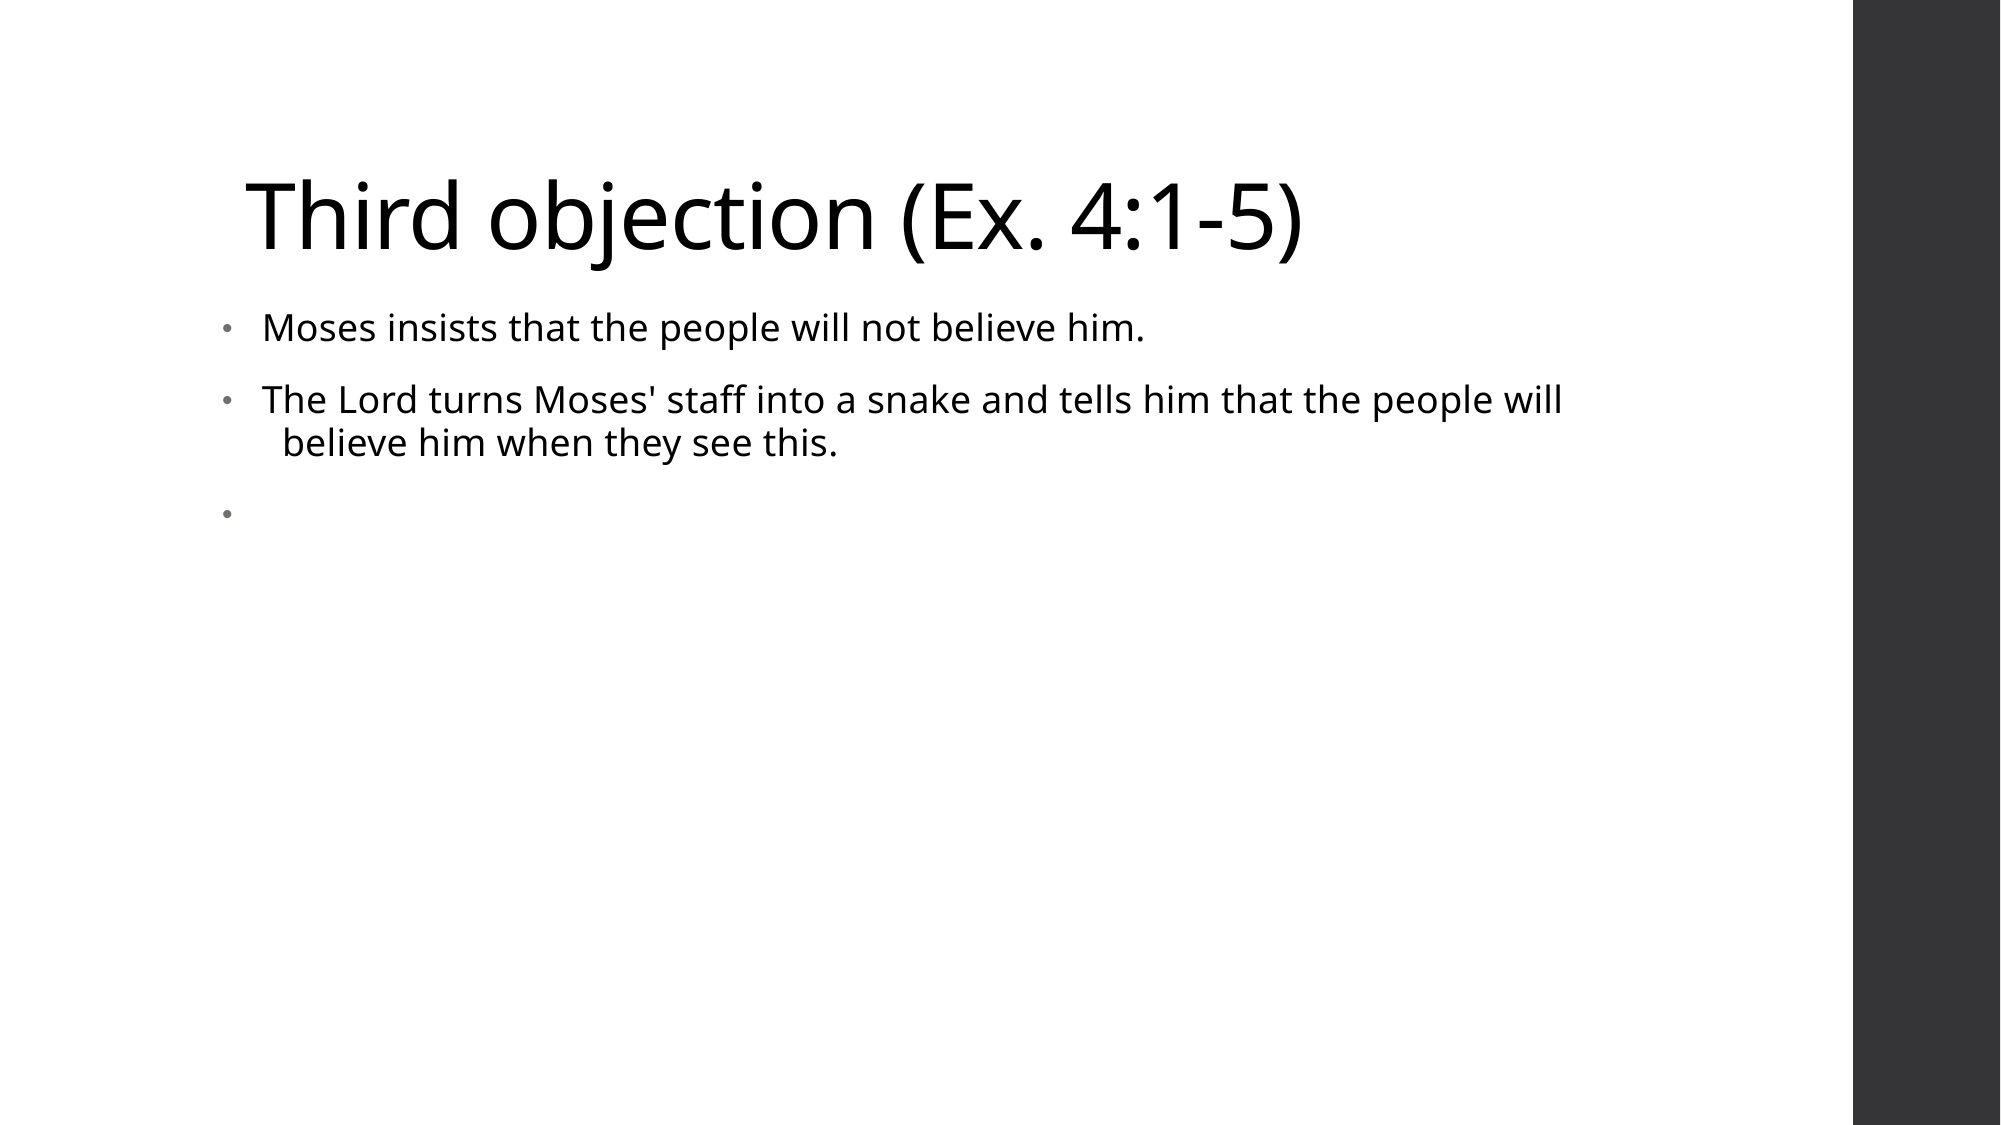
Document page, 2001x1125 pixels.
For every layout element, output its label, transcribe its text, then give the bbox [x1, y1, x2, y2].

title Third objection (Ex. 4:1-5) [206, 60, 1797, 278]
list Moses insists that the people will not believe him. The Lord turns Moses' staff into a snake and tells him that the people will believe him when they see this. [206, 299, 1617, 1014]
